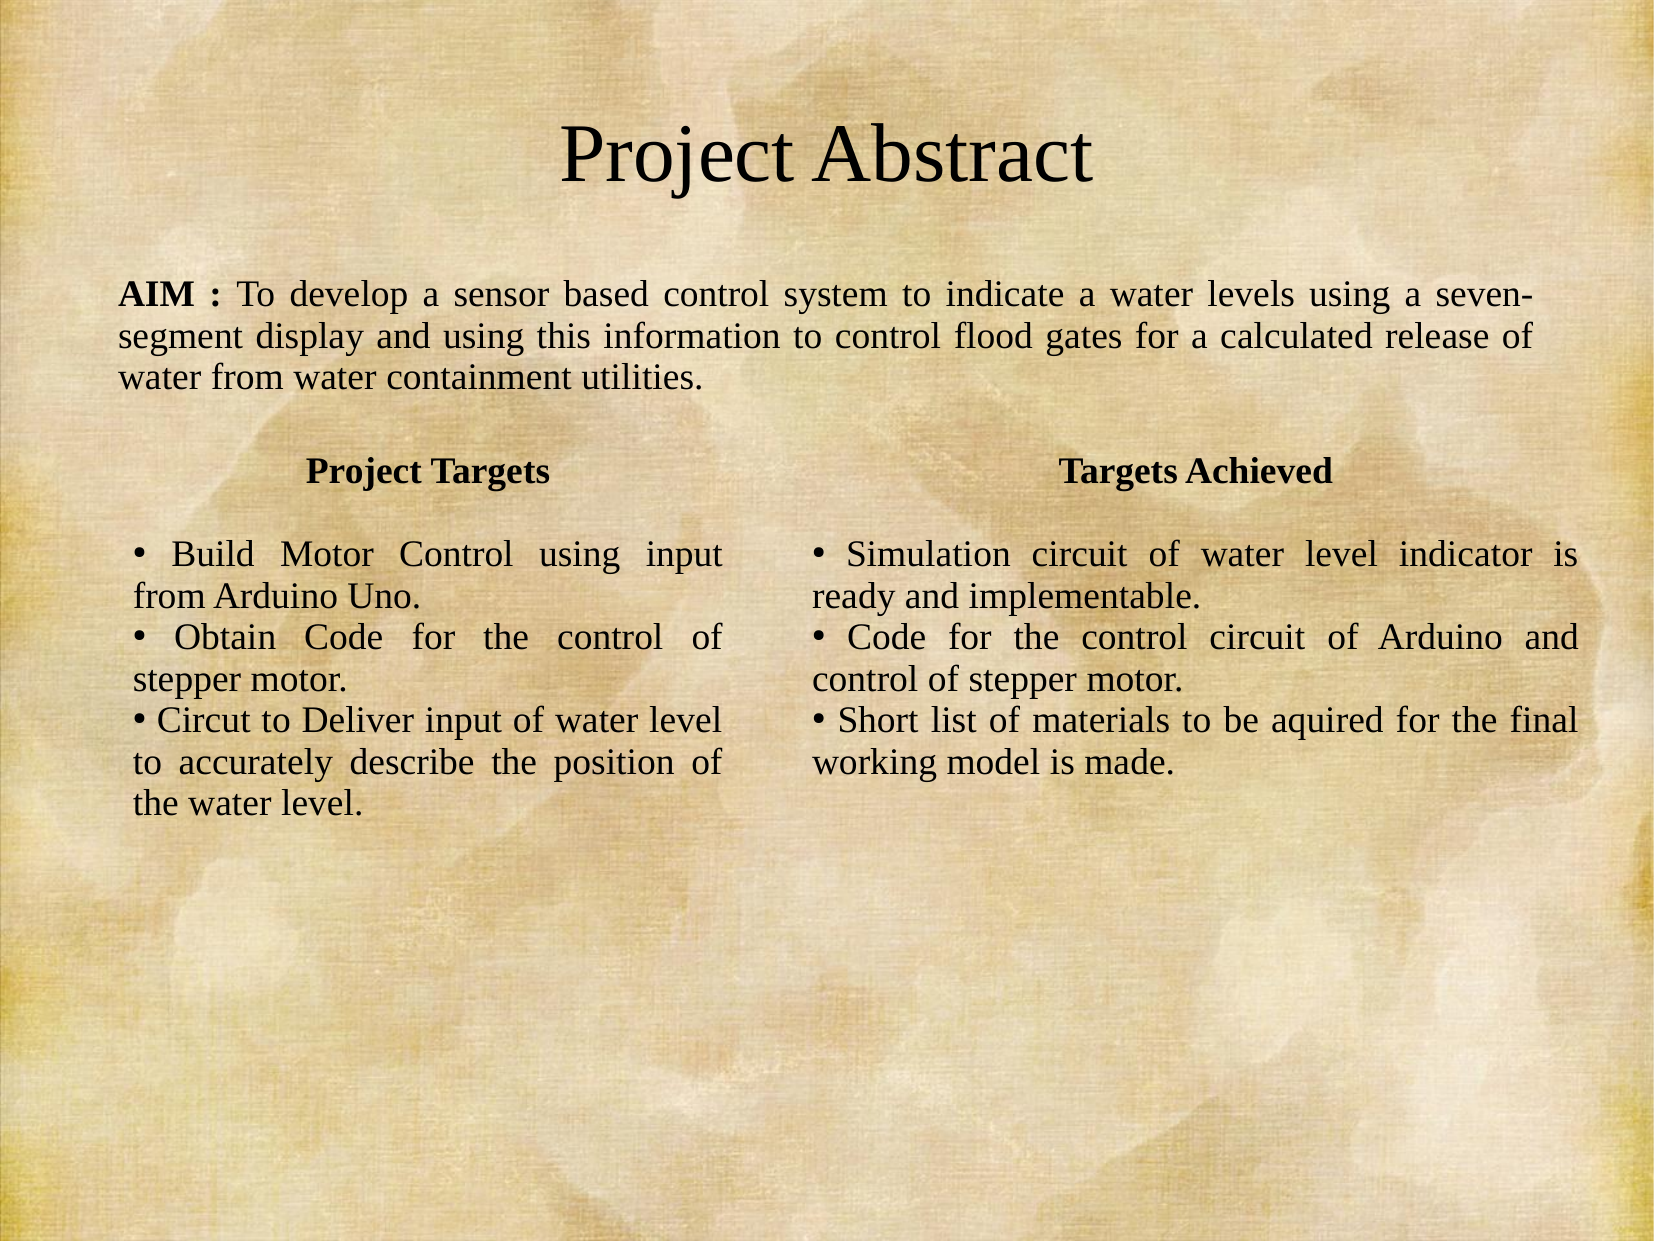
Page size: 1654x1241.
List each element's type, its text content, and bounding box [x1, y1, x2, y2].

picture [0, 0, 1654, 1241]
text_box Project Targets Build Motor Control using input from Arduino Uno. Obtain Code for the control of stepper motor. Circut to Deliver input of water level to accurately describe the position of the water level. [118, 442, 739, 841]
text_box AIM : To develop a sensor based control system to indicate a water levels using a seven-segment display and using this information to control flood gates for a calculated release of water from water containment utilities. [103, 265, 1551, 409]
title Project Abstract [82, 49, 1571, 257]
text_box Targets Achieved Simulation circuit of water level indicator is ready and implementable. Code for the control circuit of Arduino and control of stepper motor. Short list of materials to be aquired for the final working model is made. [797, 442, 1595, 799]
